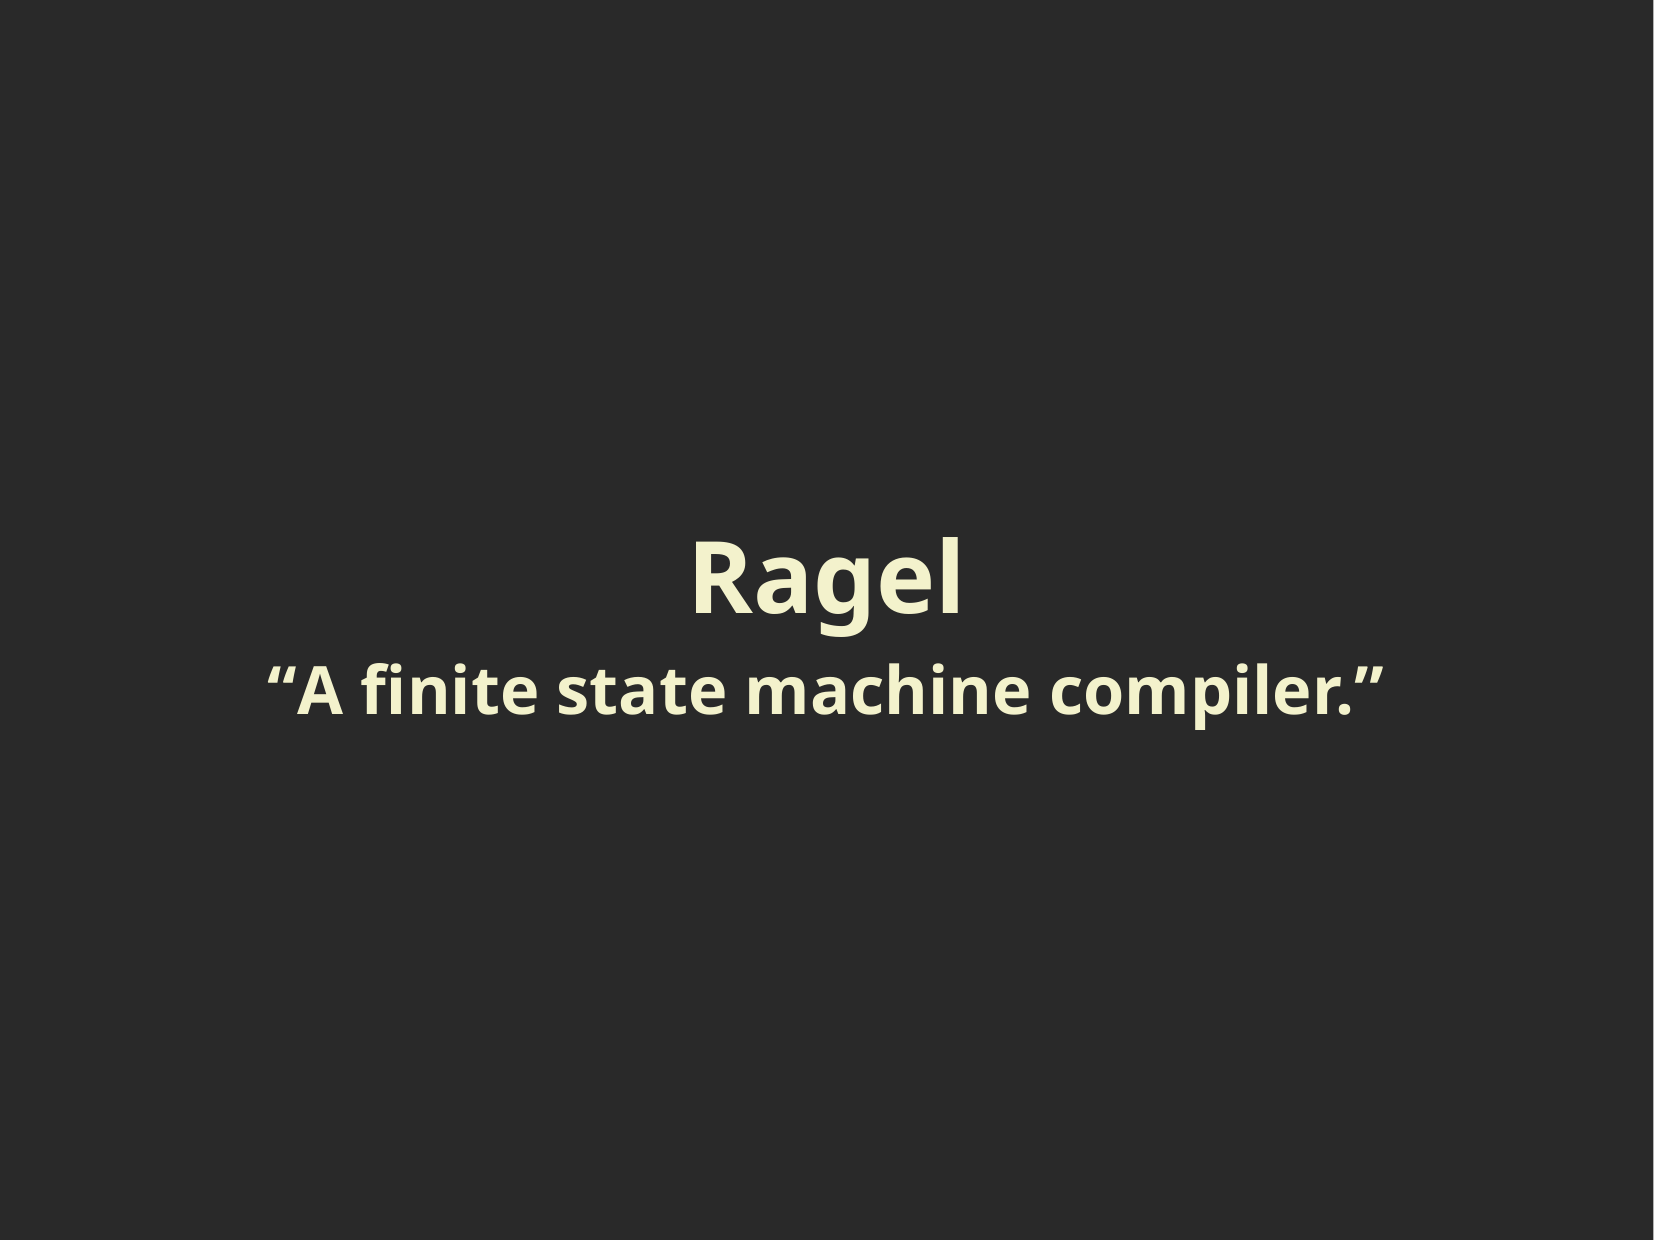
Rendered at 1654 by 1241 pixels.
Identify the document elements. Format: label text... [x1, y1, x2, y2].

subtitle Ragel “A finite state machine compiler.” [82, 140, 1571, 1101]
